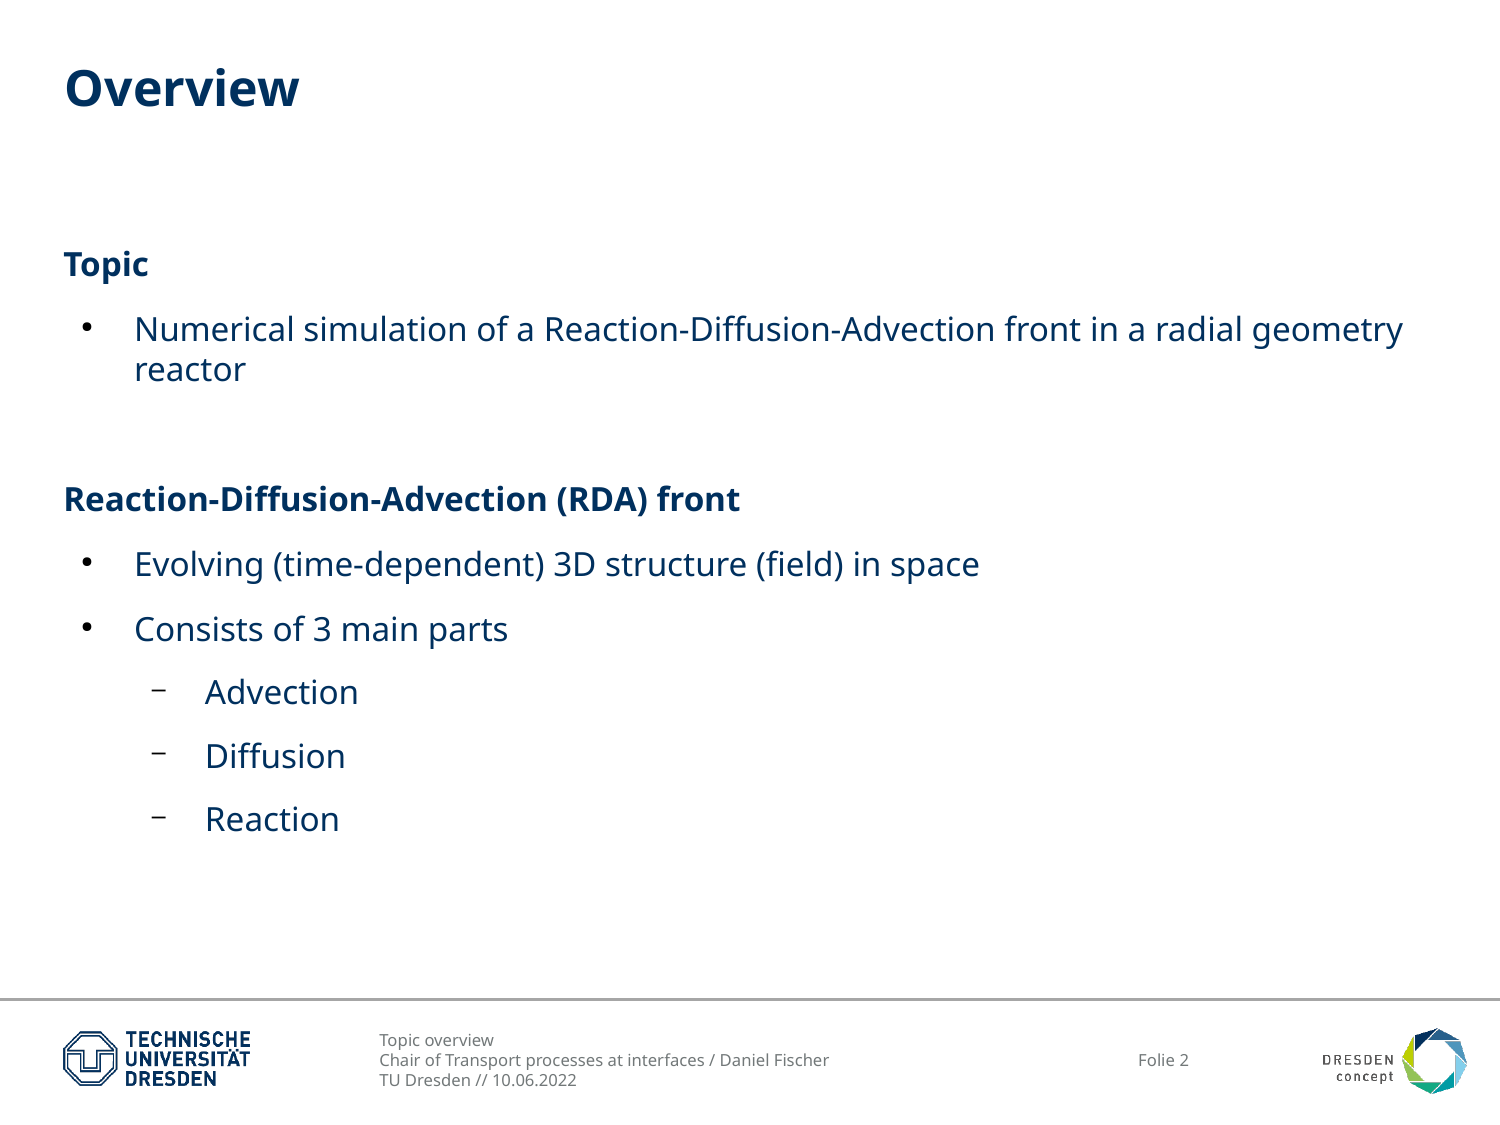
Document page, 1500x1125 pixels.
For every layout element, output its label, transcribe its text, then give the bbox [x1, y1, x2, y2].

title Overview [64, 56, 1437, 190]
picture [1323, 1028, 1467, 1094]
picture [63, 1031, 250, 1086]
list Topic Numerical simulation of a Reaction-Diffusion-Advection front in a radial geometry reactor Reaction-Diffusion-Advection (RDA) front Evolving (time-dependent) 3D structure (field) in space Consists of 3 main parts Advection Diffusion Reaction [63, 243, 1437, 941]
